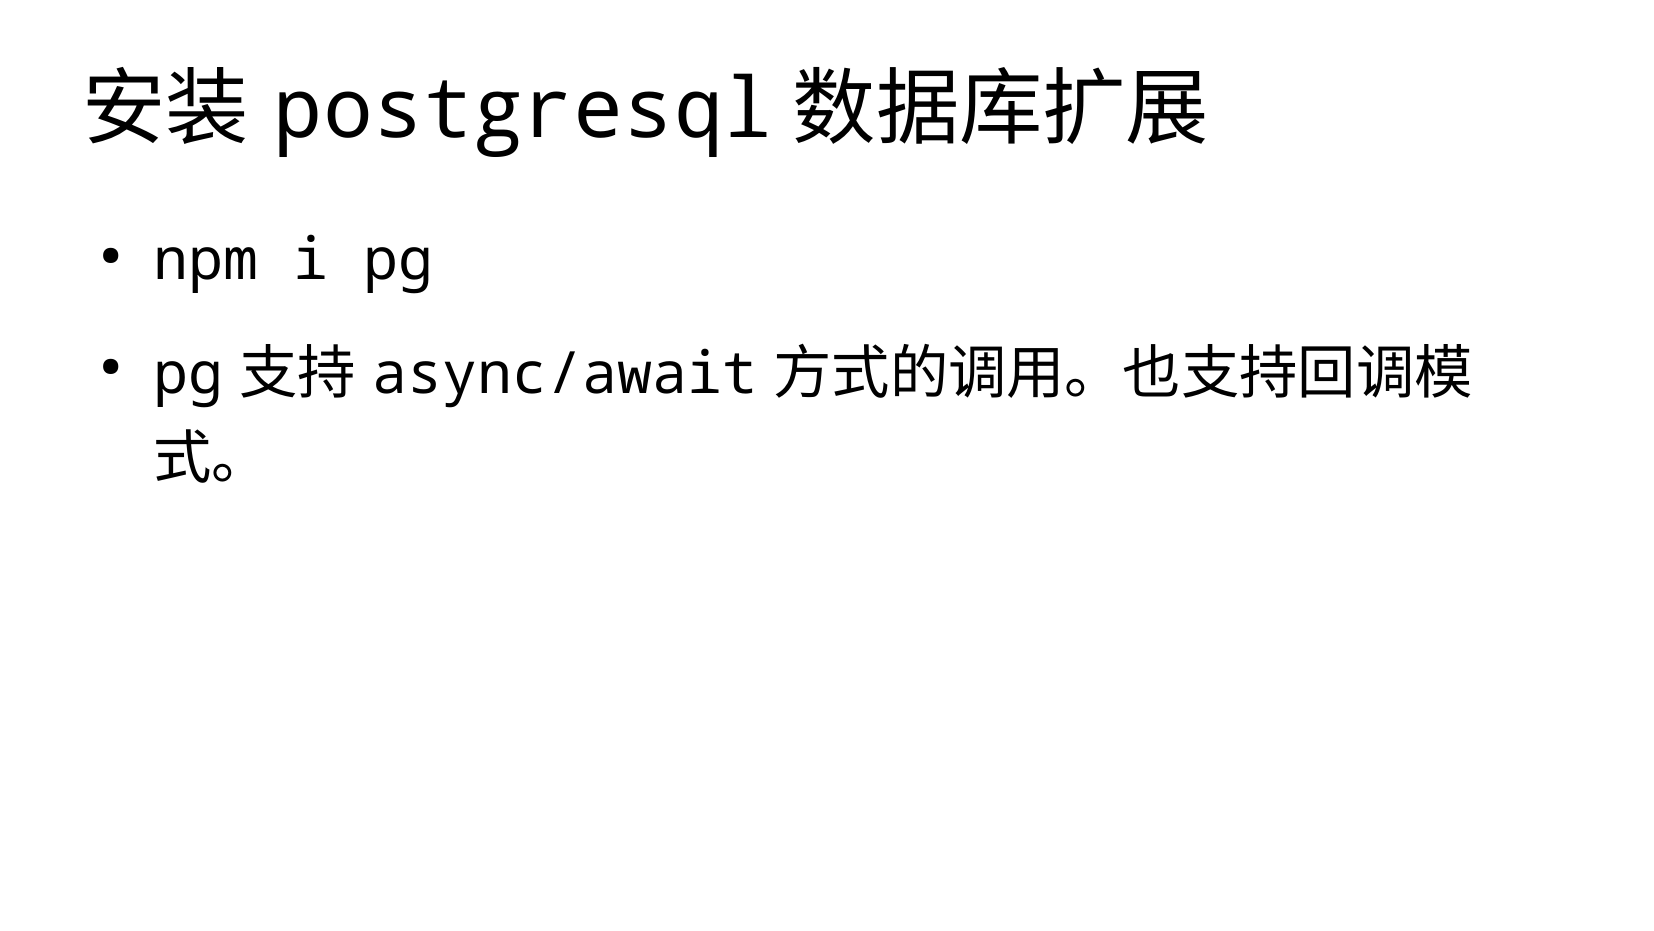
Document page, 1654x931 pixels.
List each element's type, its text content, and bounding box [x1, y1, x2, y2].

title 安装postgresql数据库扩展 [82, 37, 1571, 166]
list npm i pg pg支持async/await方式的调用。也支持回调模式。 [82, 217, 1571, 875]
